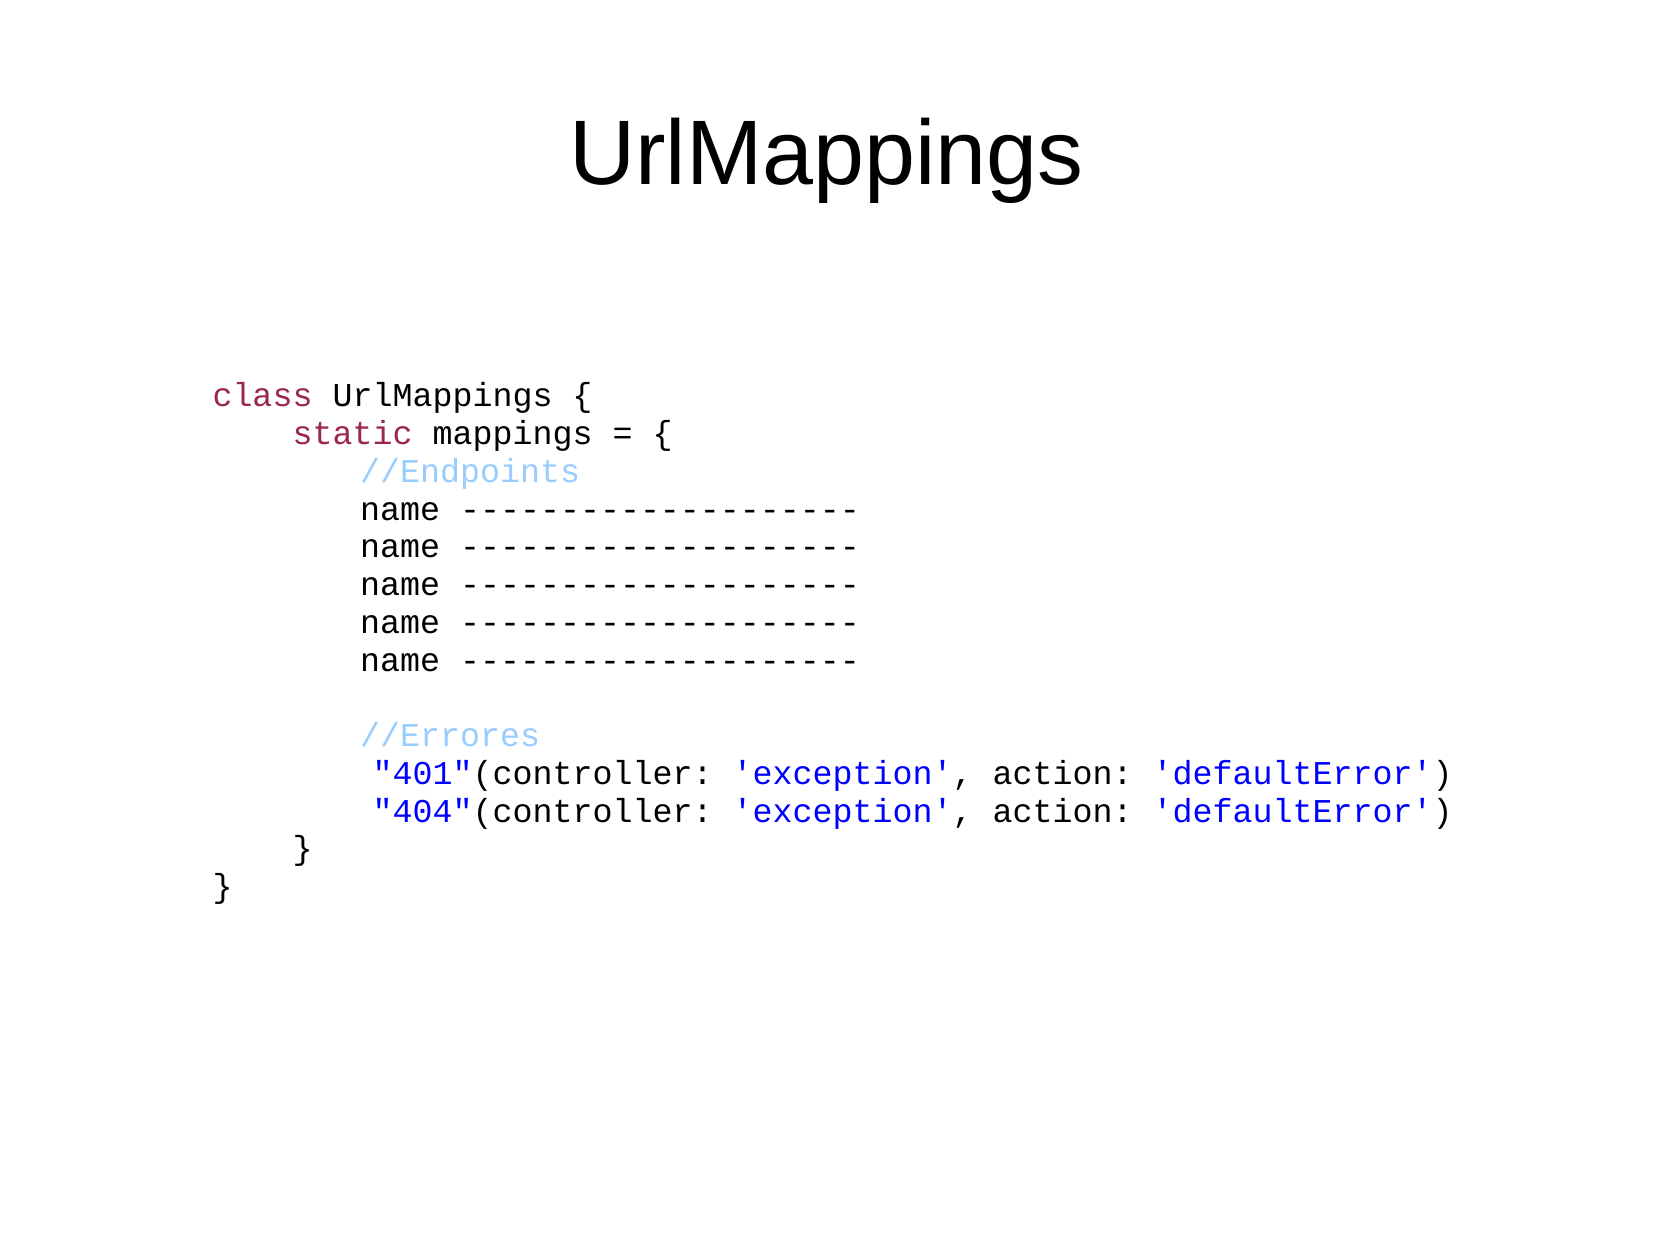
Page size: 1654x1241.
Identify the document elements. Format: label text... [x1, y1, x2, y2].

title UrlMappings [82, 49, 1571, 257]
subtitle class UrlMappings { static mappings = { //Endpoints name -------------------- name -------------------- name -------------------- name -------------------- name -------------------- //Errores "401"(controller: 'exception', action: 'defaultError') "404"(controller: 'exception', action: 'defaultError') } } [212, 379, 1654, 1099]
